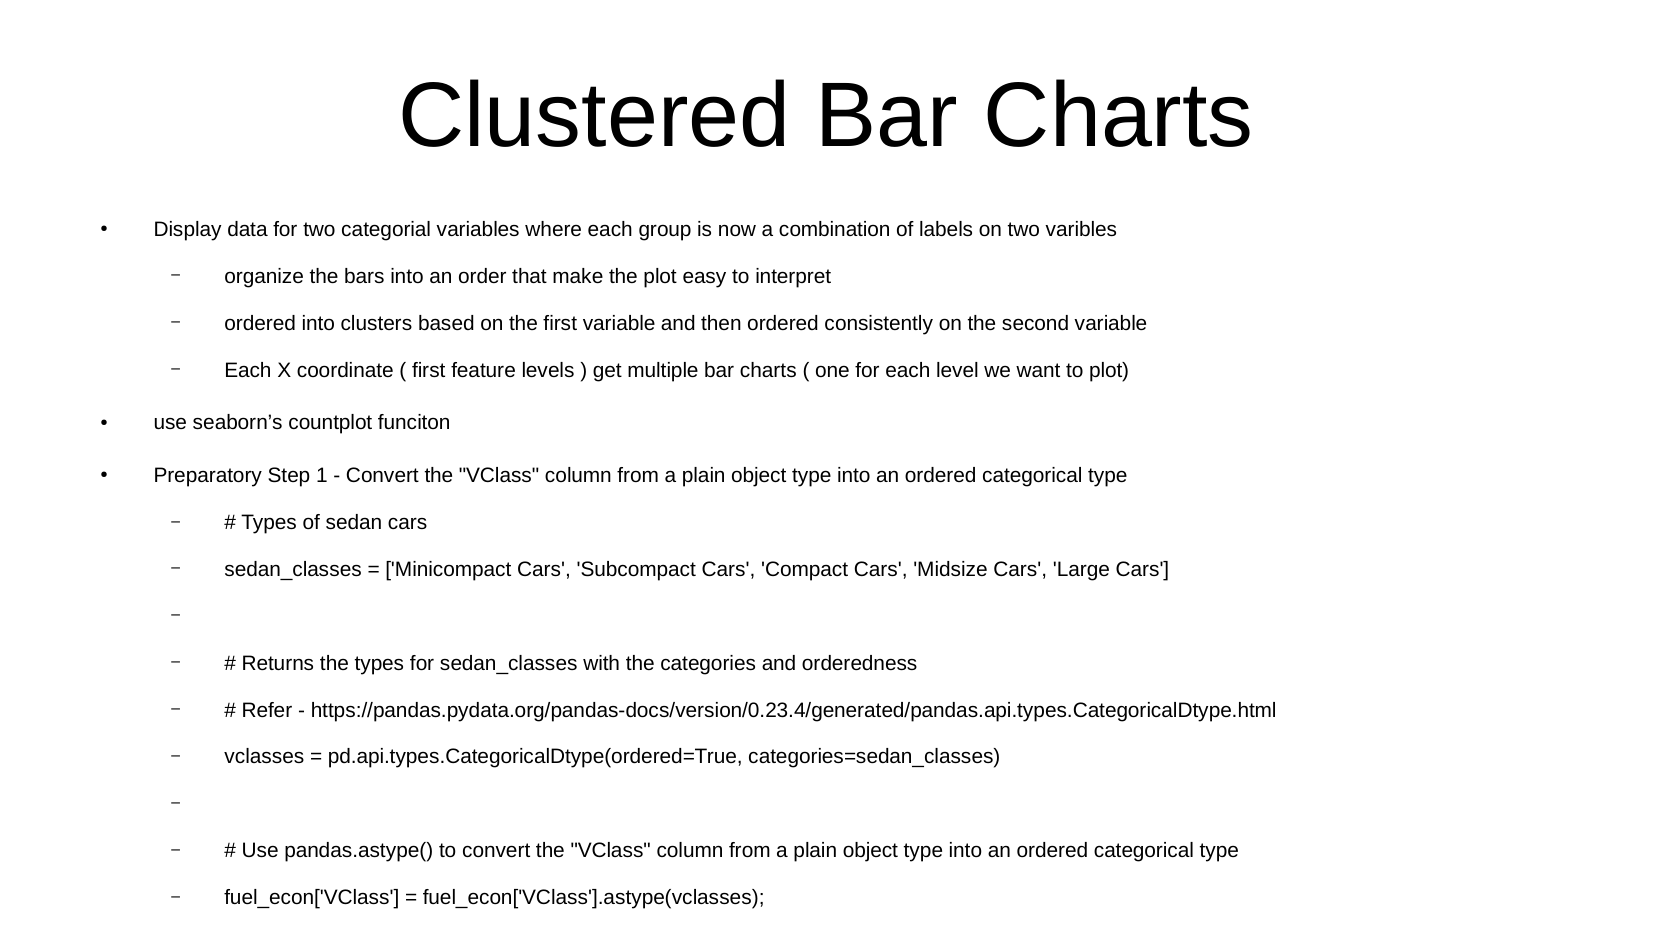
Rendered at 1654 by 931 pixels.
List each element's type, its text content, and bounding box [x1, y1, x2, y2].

list Display data for two categorial variables where each group is now a combination of labels on two varibles organize the bars into an order that make the plot easy to interpret ordered into clusters based on the first variable and then ordered consistently on the second variable Each X coordinate ( first feature levels ) get multiple bar charts ( one for each level we want to plot) use seaborn’s countplot funciton Preparatory Step 1 - Convert the "VClass" column from a plain object type into an ordered categorical type # Types of sedan cars sedan_classes = ['Minicompact Cars', 'Subcompact Cars', 'Compact Cars', 'Midsize Cars', 'Large Cars'] # Returns the types for sedan_classes with the categories and orderedness # Refer - https://pandas.pydata.org/pandas-docs/version/0.23.4/generated/pandas.api.types.CategoricalDtype.html vclasses = pd.api.types.CategoricalDtype(ordered=True, categories=sedan_classes) # Use pandas.astype() to convert the "VClass" column from a plain object type into an ordered categorical type fuel_econ['VClass'] = fuel_econ['VClass'].astype(vclasses); [82, 217, 1636, 916]
title Clustered Bar Charts [82, 37, 1571, 193]
